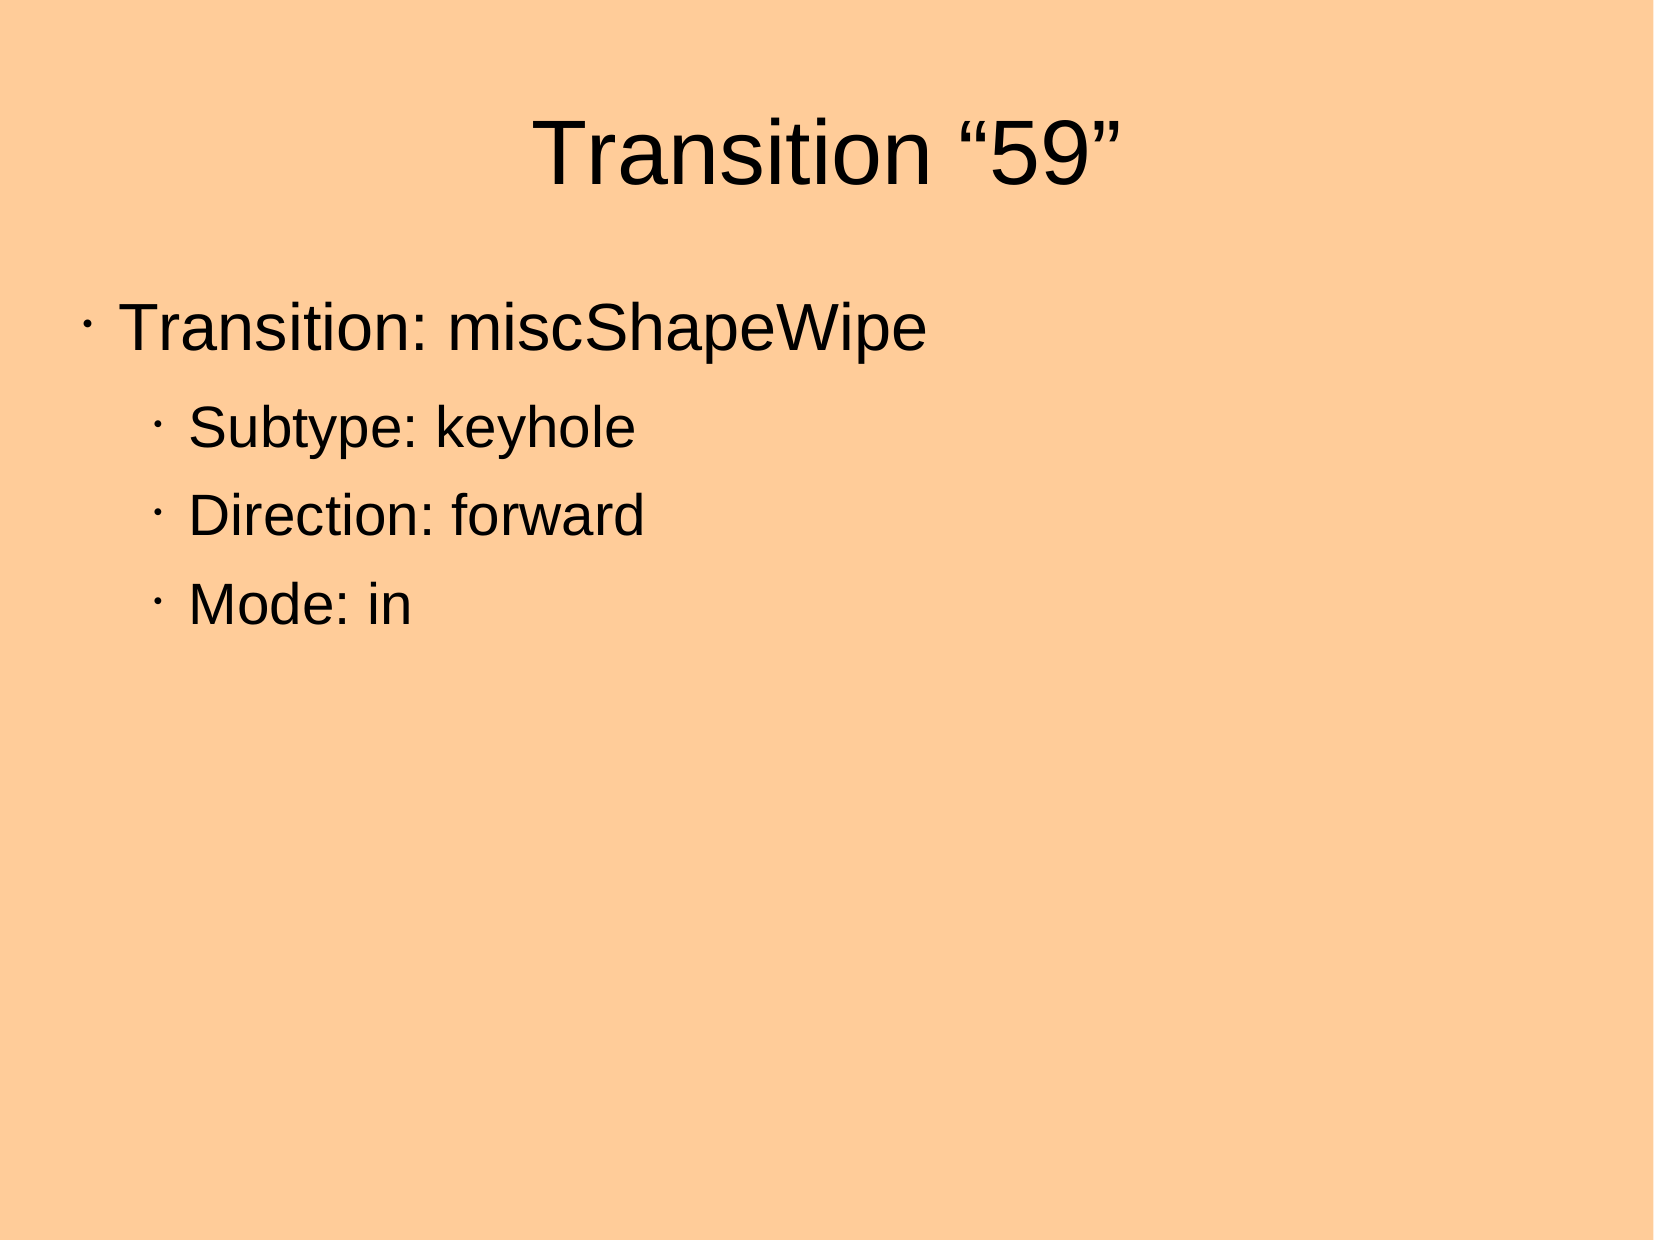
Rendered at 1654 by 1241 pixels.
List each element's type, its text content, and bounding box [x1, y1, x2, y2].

title Transition “59” [82, 49, 1571, 257]
list Transition: miscShapeWipe Subtype: keyhole Direction: forward Mode: in [82, 290, 1571, 1080]
